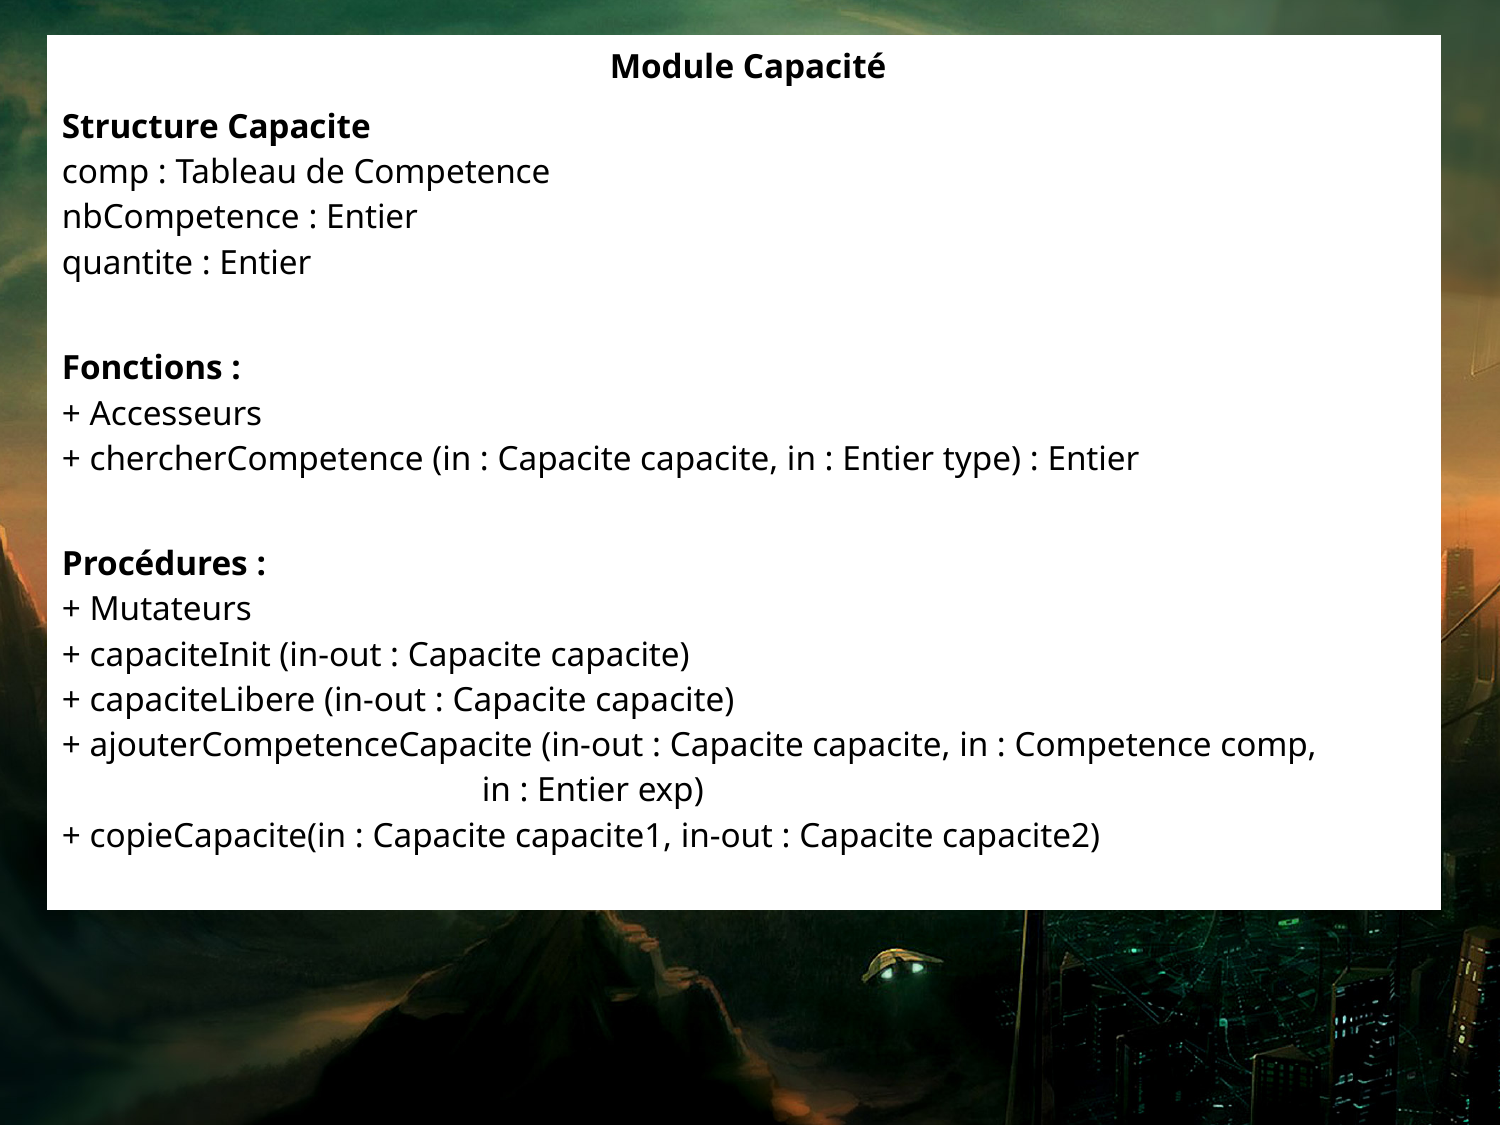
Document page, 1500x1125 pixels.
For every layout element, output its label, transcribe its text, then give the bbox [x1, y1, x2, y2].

table_cell Fonctions : + Accesseurs + chercherCompetence (in : Capacite capacite, in : Entier type) : Entier [47, 337, 1441, 533]
picture [0, 0, 1500, 1125]
table_cell Procédures : + Mutateurs + capaciteInit (in-out : Capacite capacite) + capaciteLibere (in-out : Capacite capacite) + ajouterCompetenceCapacite (in-out : Capacite capacite, in : Competence comp, in : Entier exp) + copieCapacite(in : Capacite capacite1, in-out : Capacite capacite2) [47, 533, 1441, 910]
table_header Module Capacité [47, 35, 1441, 95]
table_cell Structure Capacite comp : Tableau de Competence nbCompetence : Entier quantite : Entier [47, 95, 1441, 337]
